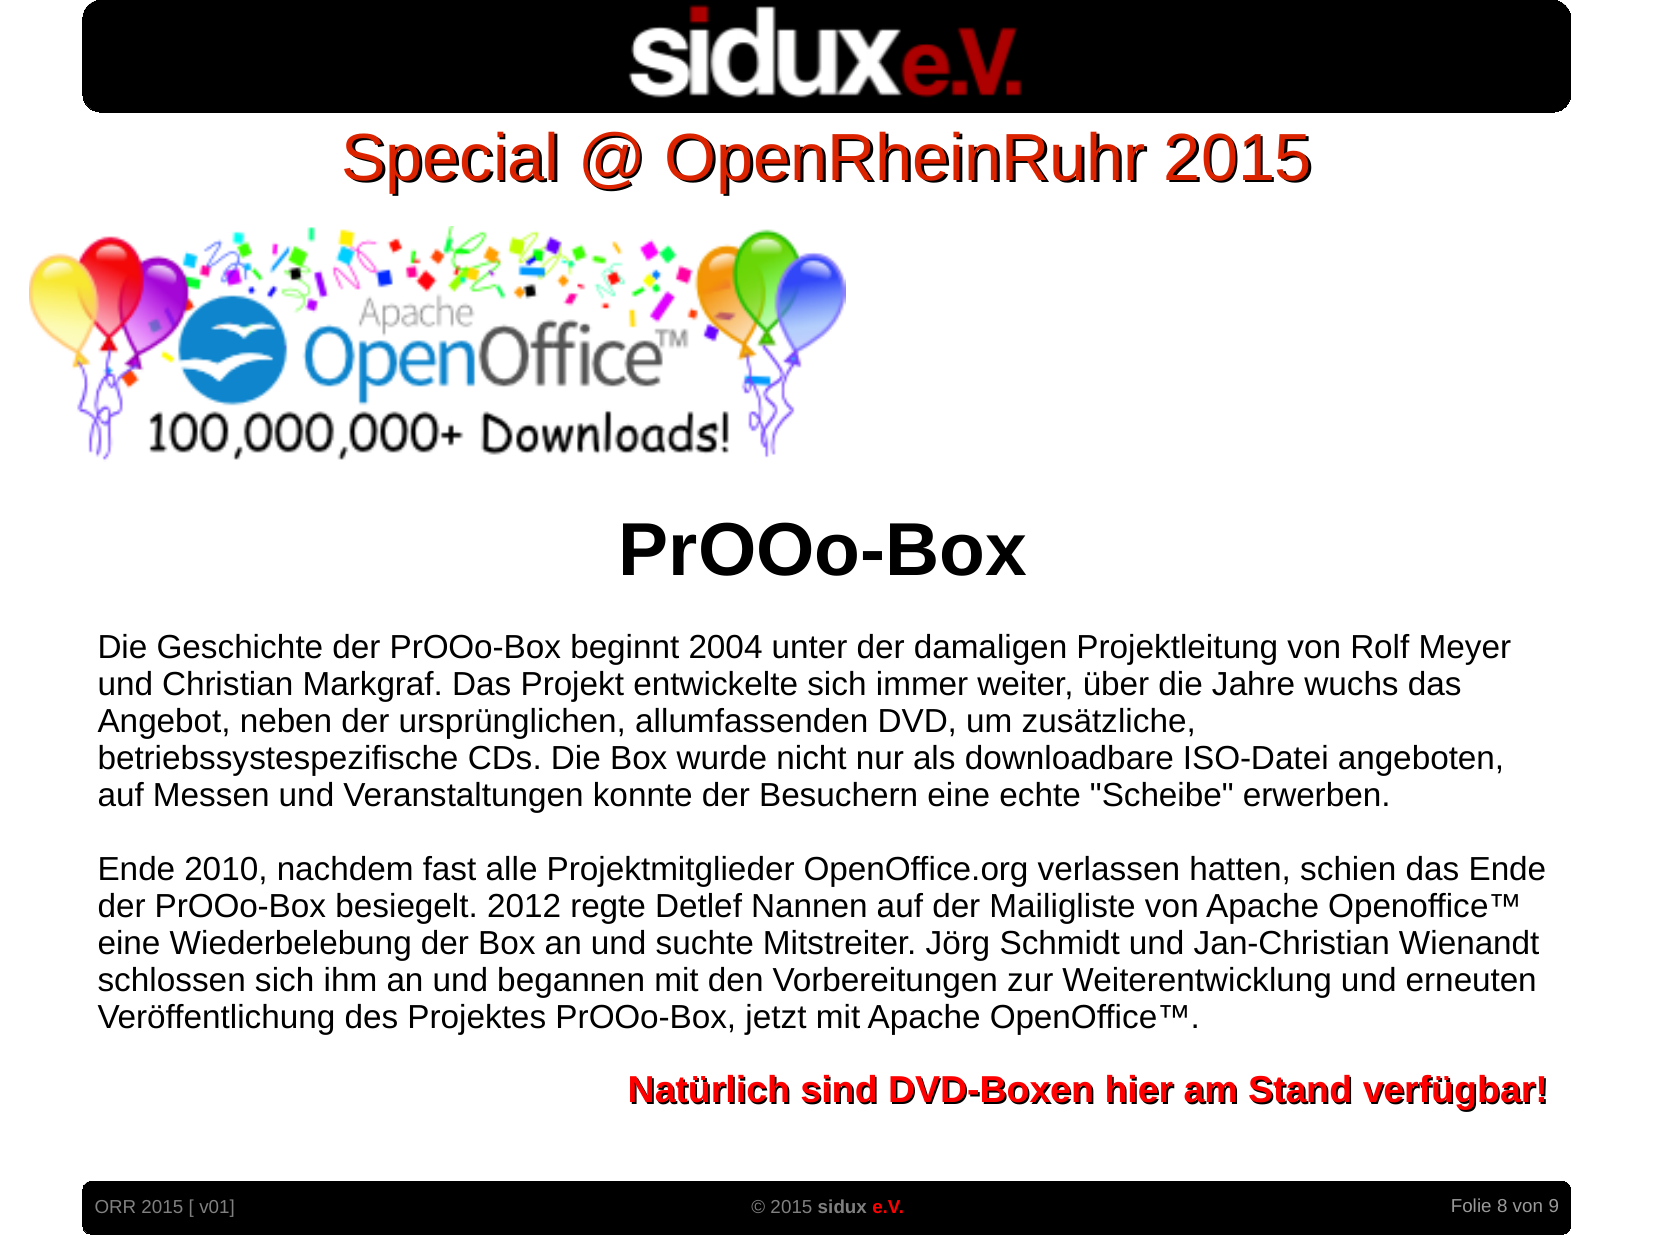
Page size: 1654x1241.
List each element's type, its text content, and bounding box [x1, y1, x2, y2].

picture [609, 0, 1028, 110]
text_box Special @ OpenRheinRuhr 2015 [82, 112, 1571, 213]
picture [29, 226, 846, 462]
text_box PrOOo-Box Die Geschichte der PrOOo-Box beginnt 2004 unter der damaligen Projektleitung von Rolf Meyer und Christian Markgraf. Das Projekt entwickelte sich immer weiter, über die Jahre wuchs das Angebot, neben der ursprünglichen, allumfassenden DVD, um zusätzliche, betriebssystespezifische CDs. Die Box wurde nicht nur als downloadbare ISO-Datei angeboten, auf Messen und Veranstaltungen konnte der Besuchern eine echte "Scheibe" erwerben. Ende 2010, nachdem fast alle Projektmitglieder OpenOffice.org verlassen hatten, schien das Ende der PrOOo-Box besiegelt. 2012 regte Detlef Nannen auf der Mailigliste von Apache Openoffice™ eine Wiederbelebung der Box an und suchte Mitstreiter. Jörg Schmidt und Jan-Christian Wienandt schlossen sich ihm an und begannen mit den Vorbereitungen zur Weiterentwicklung und erneuten Veröffentlichung des Projektes PrOOo-Box, jetzt mit Apache OpenOffice™. Natürlich sind DVD-Boxen hier am Stand verfügbar! [82, 448, 1571, 1170]
